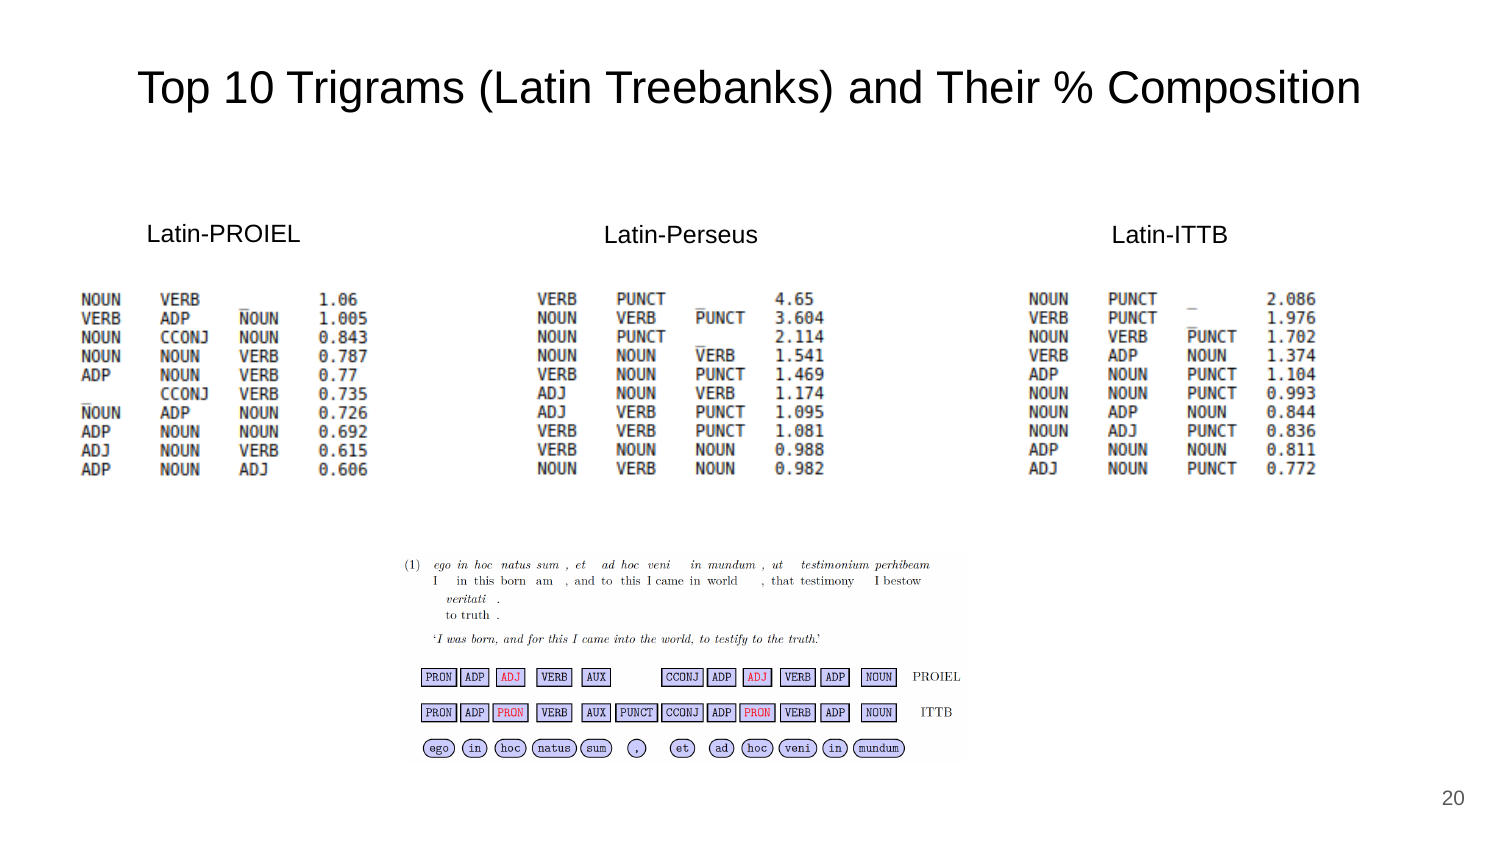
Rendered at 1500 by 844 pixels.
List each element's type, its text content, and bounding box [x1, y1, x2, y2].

title Top 10 Trigrams (Latin Treebanks) and Their % Composition [51, 42, 1449, 137]
picture [534, 288, 833, 481]
text_box Latin-ITTB [1096, 203, 1247, 260]
picture [1024, 288, 1320, 481]
text_box Latin-PROIEL [131, 202, 322, 259]
text_box Latin-Perseus [588, 203, 779, 260]
slide_number 1 [1389, 764, 1480, 830]
picture [401, 553, 966, 764]
picture [78, 287, 375, 482]
